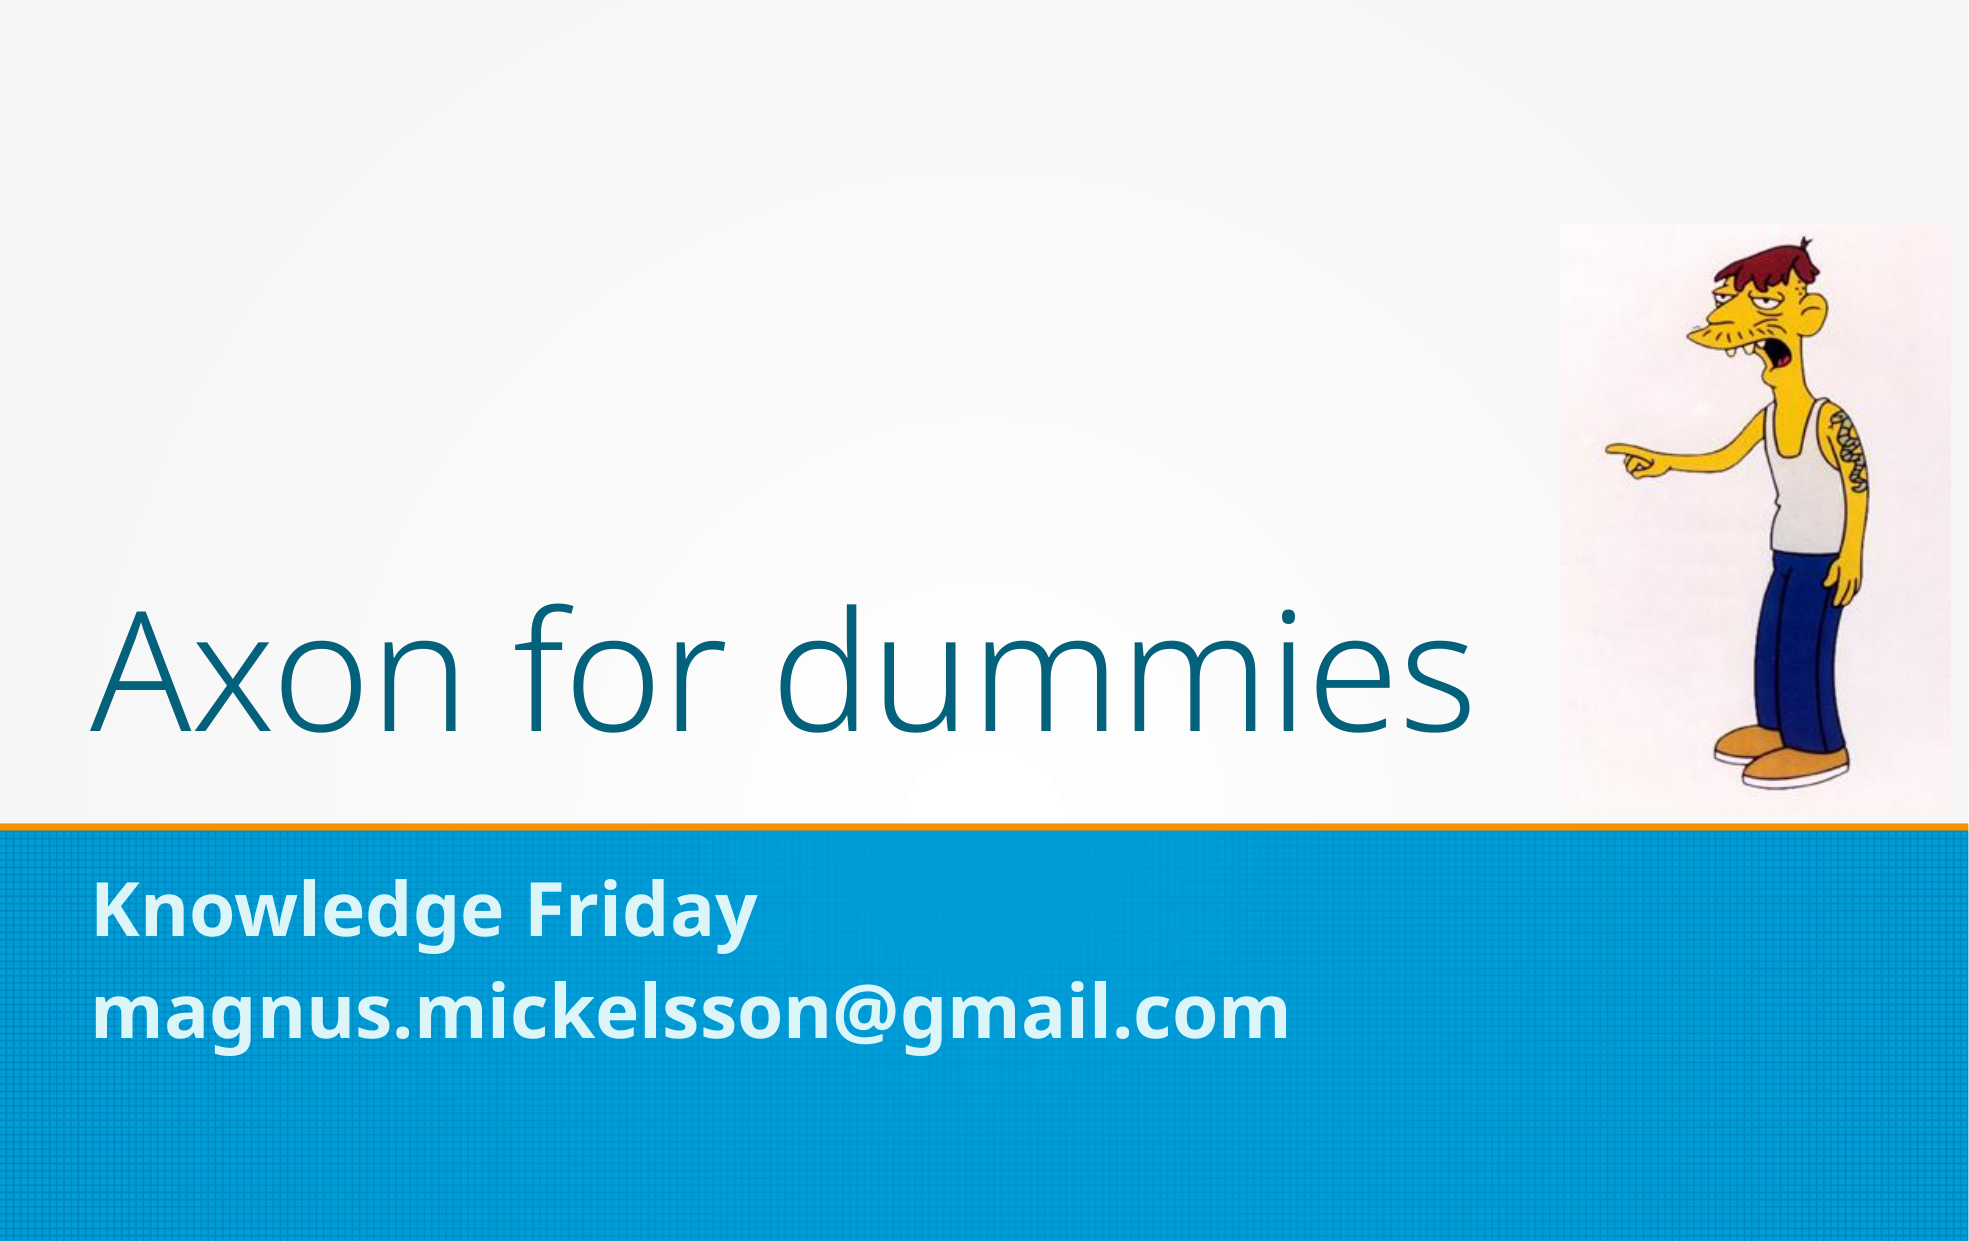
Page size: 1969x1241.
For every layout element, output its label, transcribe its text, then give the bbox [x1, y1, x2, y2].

title Axon for dummies [90, 49, 1862, 781]
picture [0, 0, 1969, 830]
subtitle Knowledge Friday magnus.mickelsson@gmail.com [90, 855, 1861, 1111]
